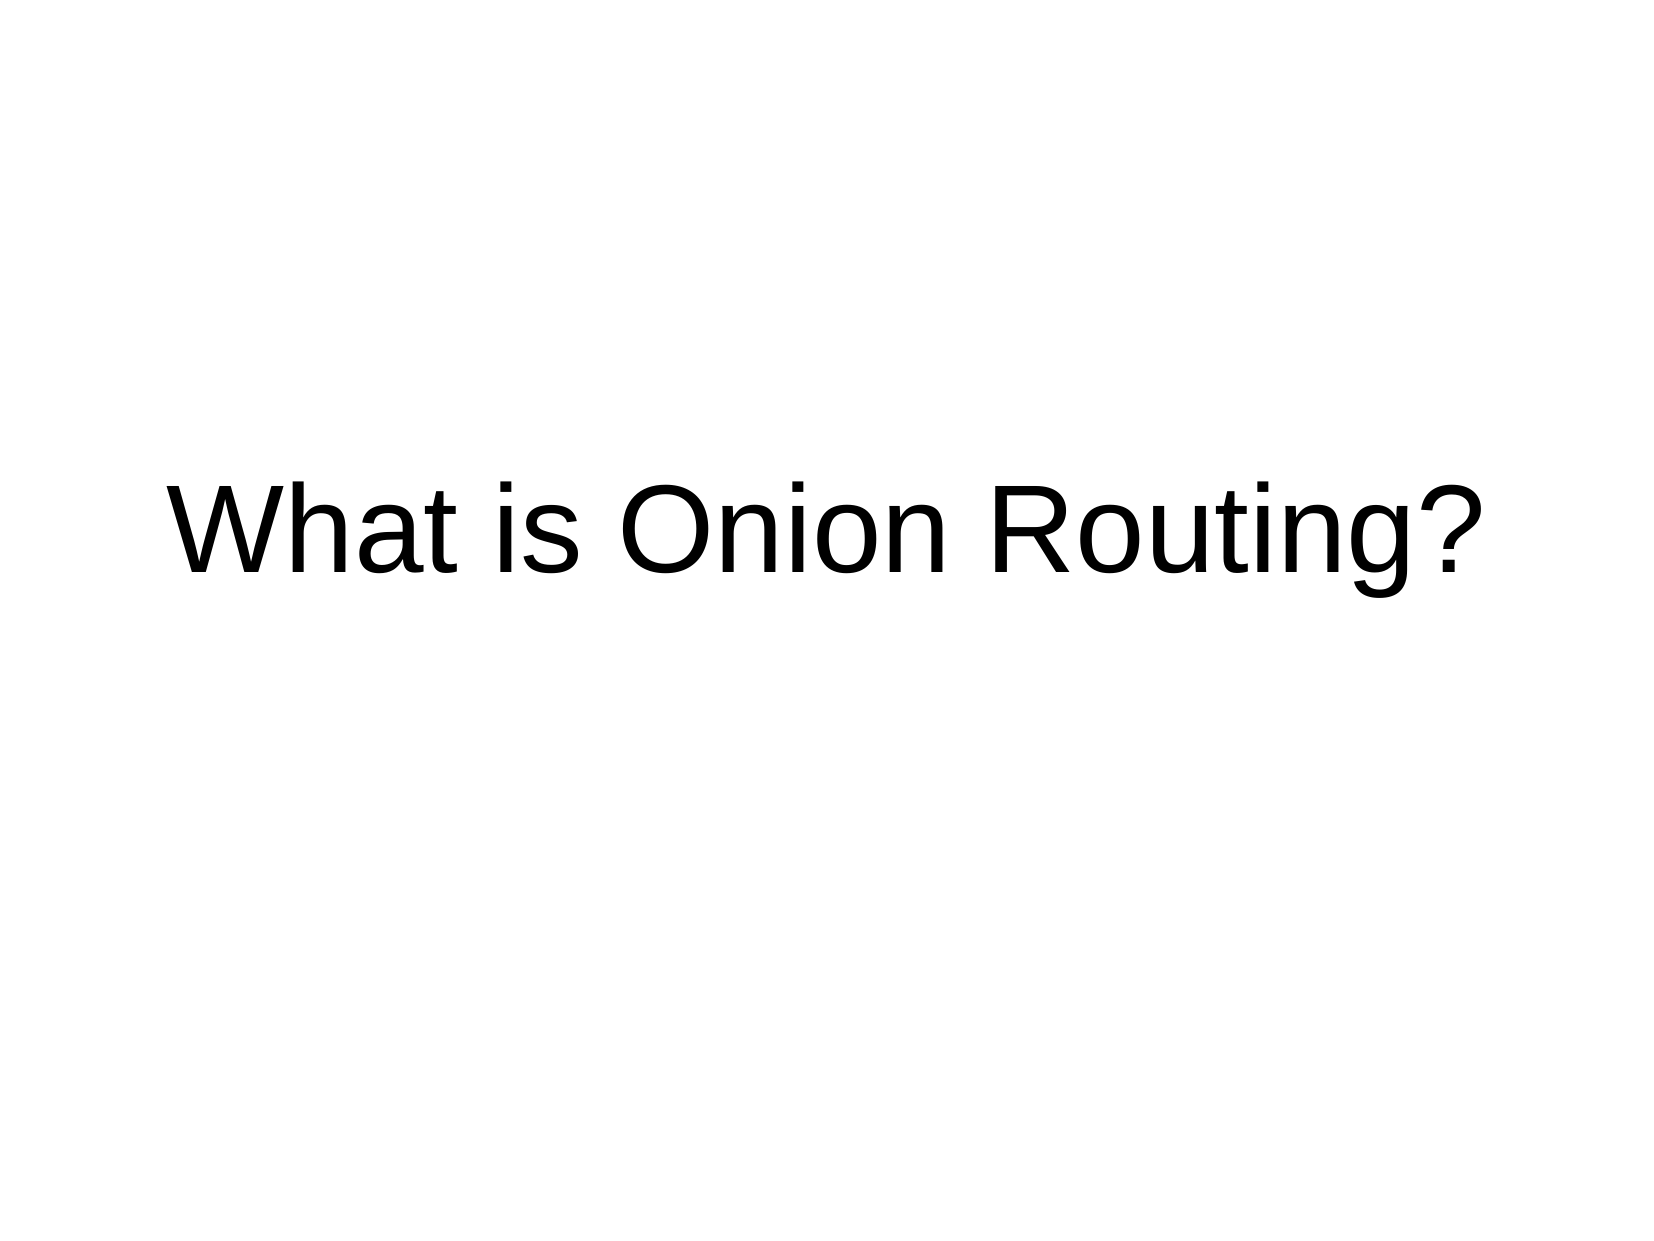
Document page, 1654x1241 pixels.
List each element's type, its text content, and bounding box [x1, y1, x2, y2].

subtitle What is Onion Routing? [82, 49, 1571, 1010]
